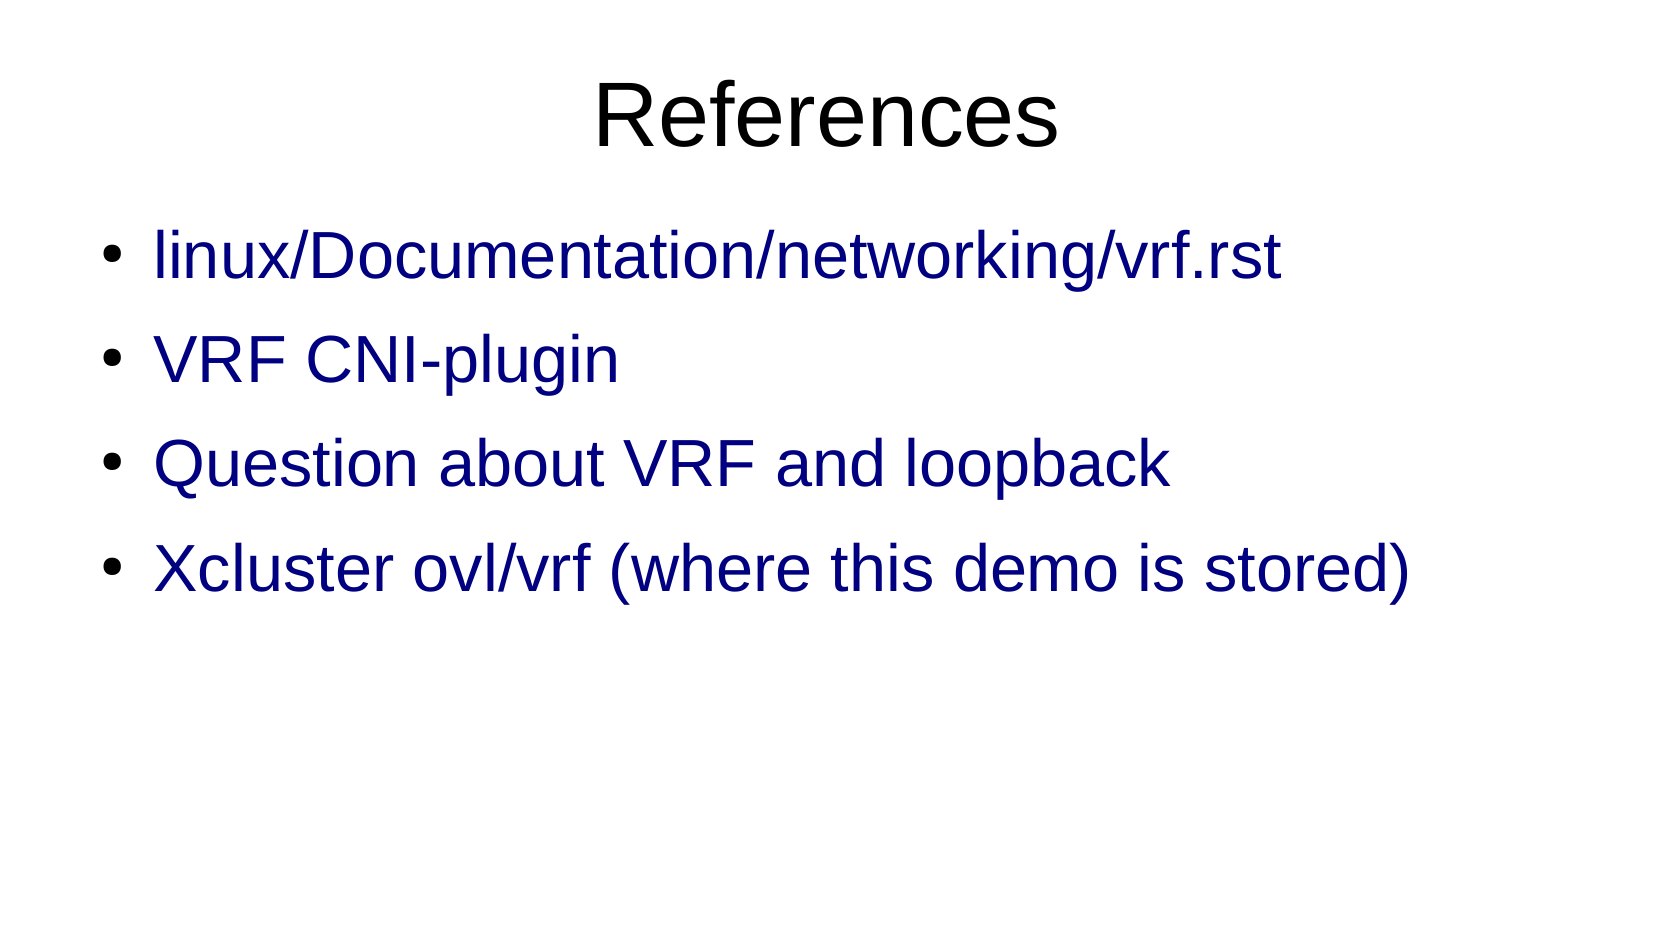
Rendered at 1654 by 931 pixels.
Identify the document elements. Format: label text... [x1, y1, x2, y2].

title References [82, 37, 1571, 193]
list linux/Documentation/networking/vrf.rst VRF CNI-plugin Question about VRF and loopback Xcluster ovl/vrf (where this demo is stored) [82, 217, 1571, 758]
